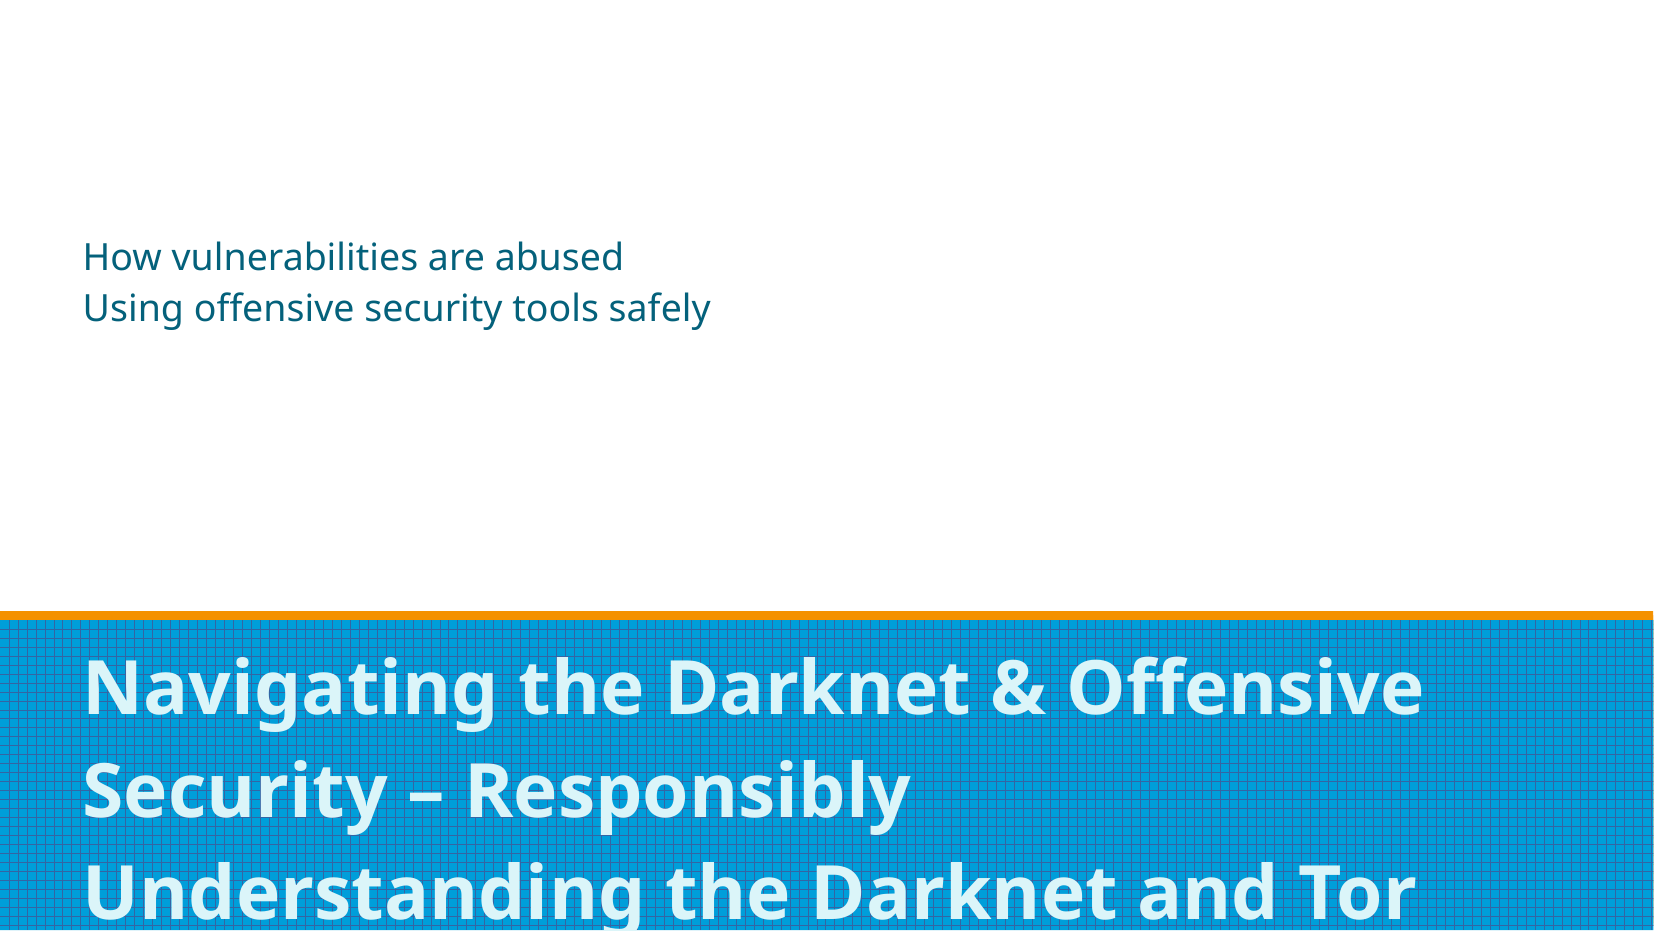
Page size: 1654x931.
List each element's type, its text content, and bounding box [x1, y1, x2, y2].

title How vulnerabilities are abused Using offensive security tools safely [82, 29, 1571, 562]
subtitle Navigating the Darknet & Offensive Security – Responsibly Understanding the Darknet and Tor [82, 634, 1571, 931]
